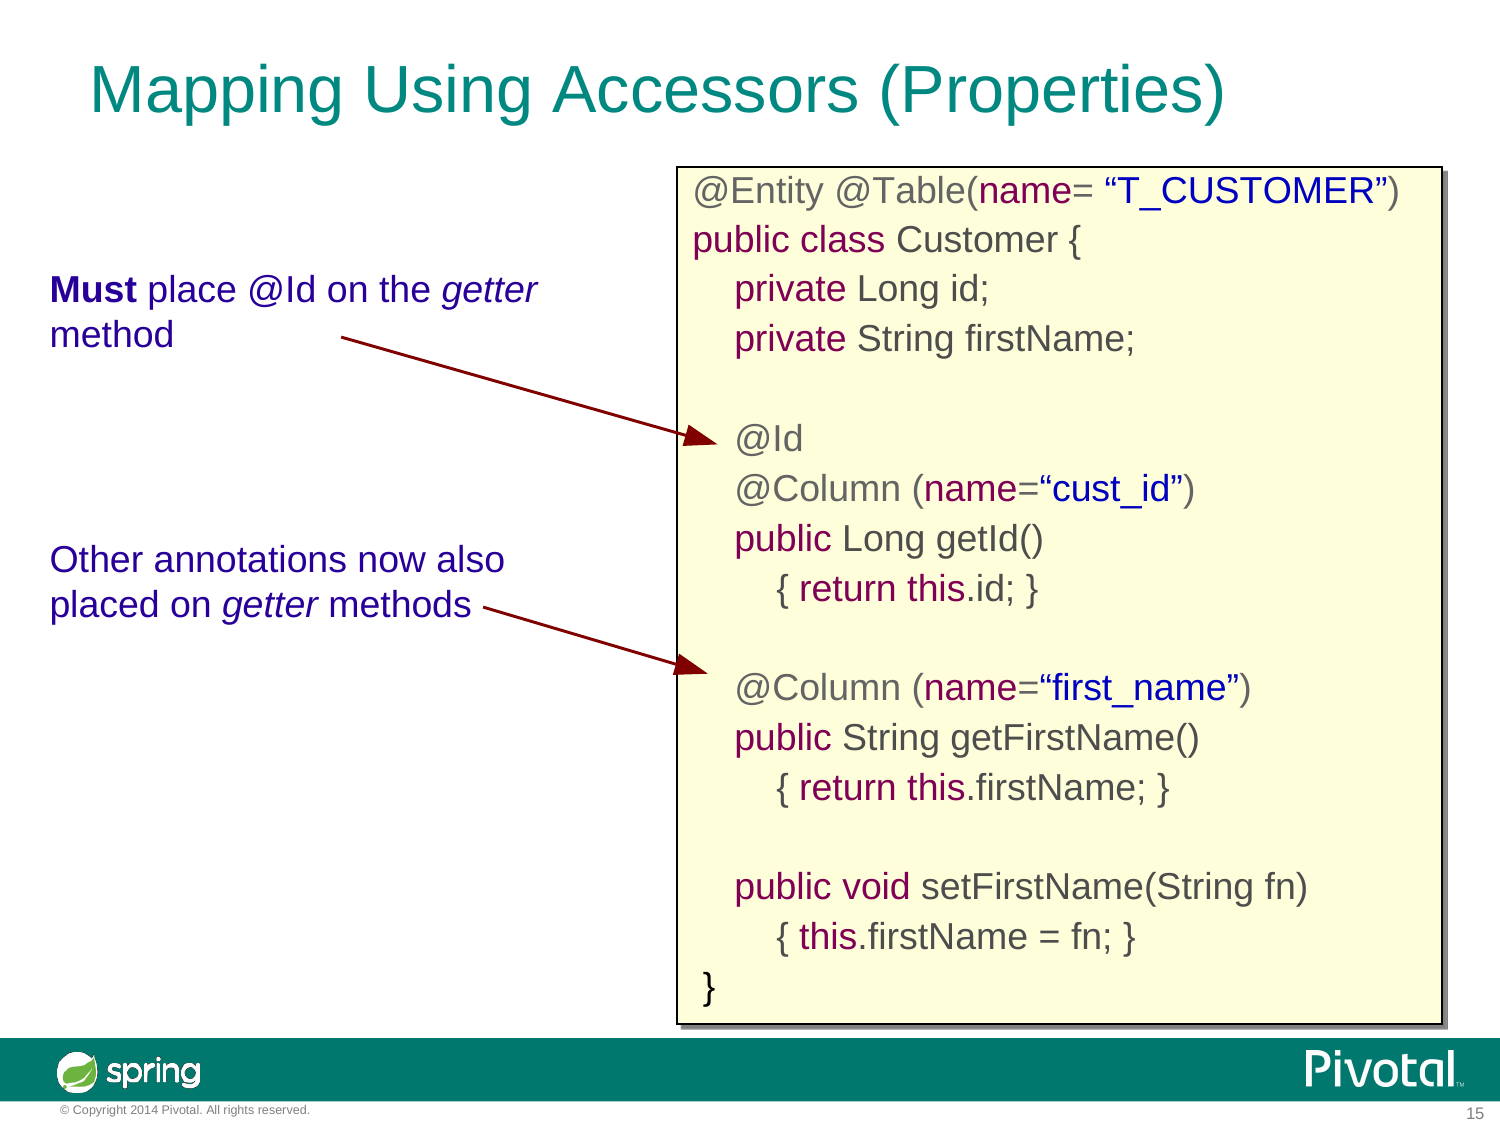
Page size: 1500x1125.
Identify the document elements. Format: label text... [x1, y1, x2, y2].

picture [32, 1041, 210, 1103]
text_box Must place @Id on the getter method Other annotations now also placed on getter methods [34, 257, 614, 691]
title Mapping Using Accessors (Properties) [75, 21, 1426, 151]
list @Entity @Table(name= “T_CUSTOMER”) public class Customer { private Long id; private String firstName; @Id @Column (name=“cust_id”) public Long getId() { return this.id; } @Column (name=“first_name”) public String getFirstName() { return this.firstName; } public void setFirstName(String fn) { this.firstName = fn; } } [677, 166, 1442, 1025]
picture [1306, 1050, 1464, 1087]
